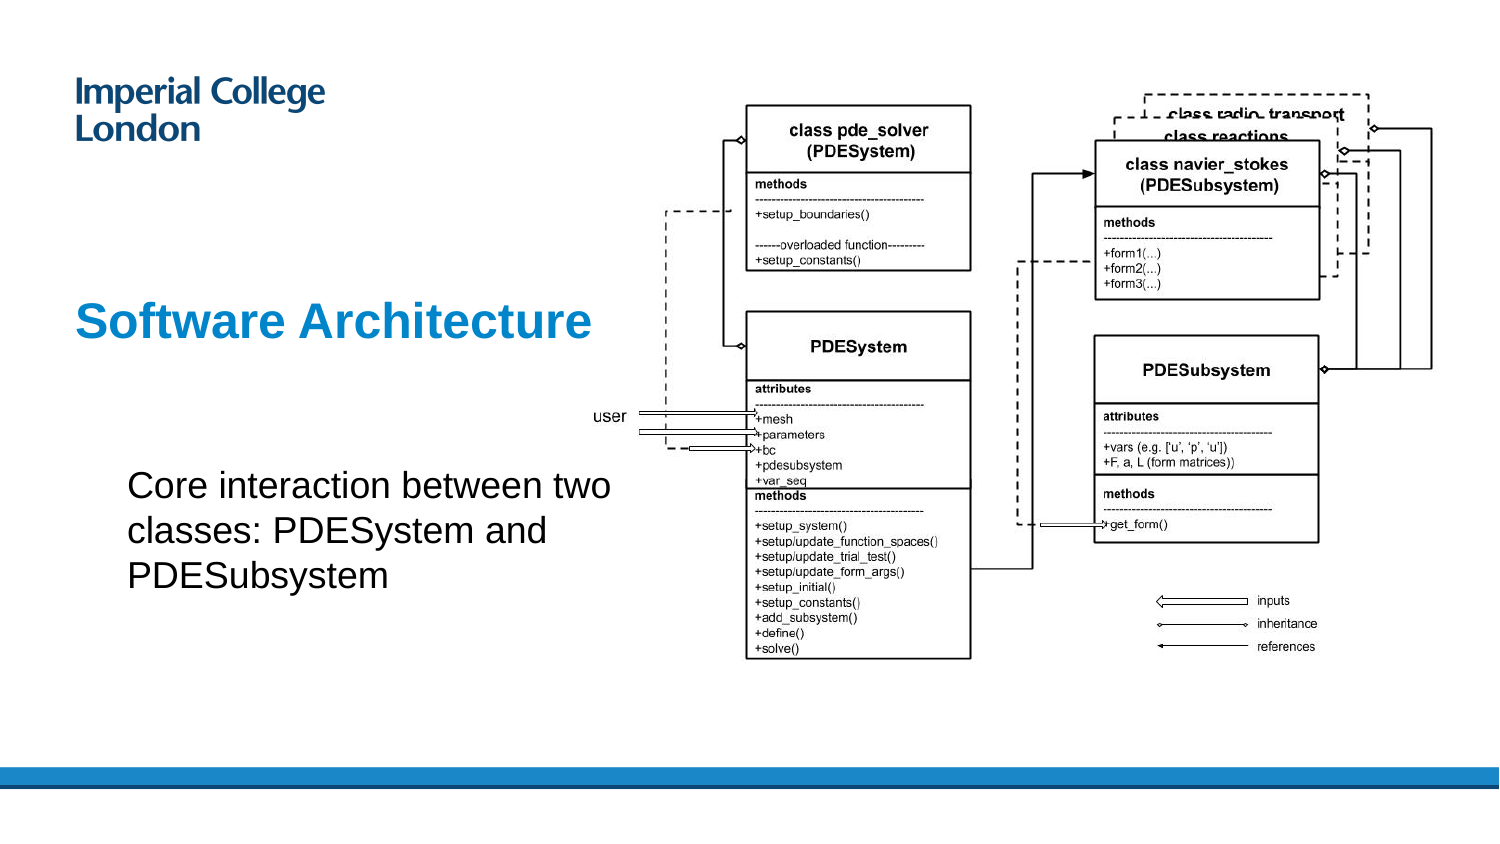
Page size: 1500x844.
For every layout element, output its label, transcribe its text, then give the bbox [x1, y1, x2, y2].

title Software Architecture [75, 283, 1425, 346]
list Core interaction between two classes: PDESystem and PDESubsystem [70, 460, 650, 633]
picture [0, 0, 1499, 844]
